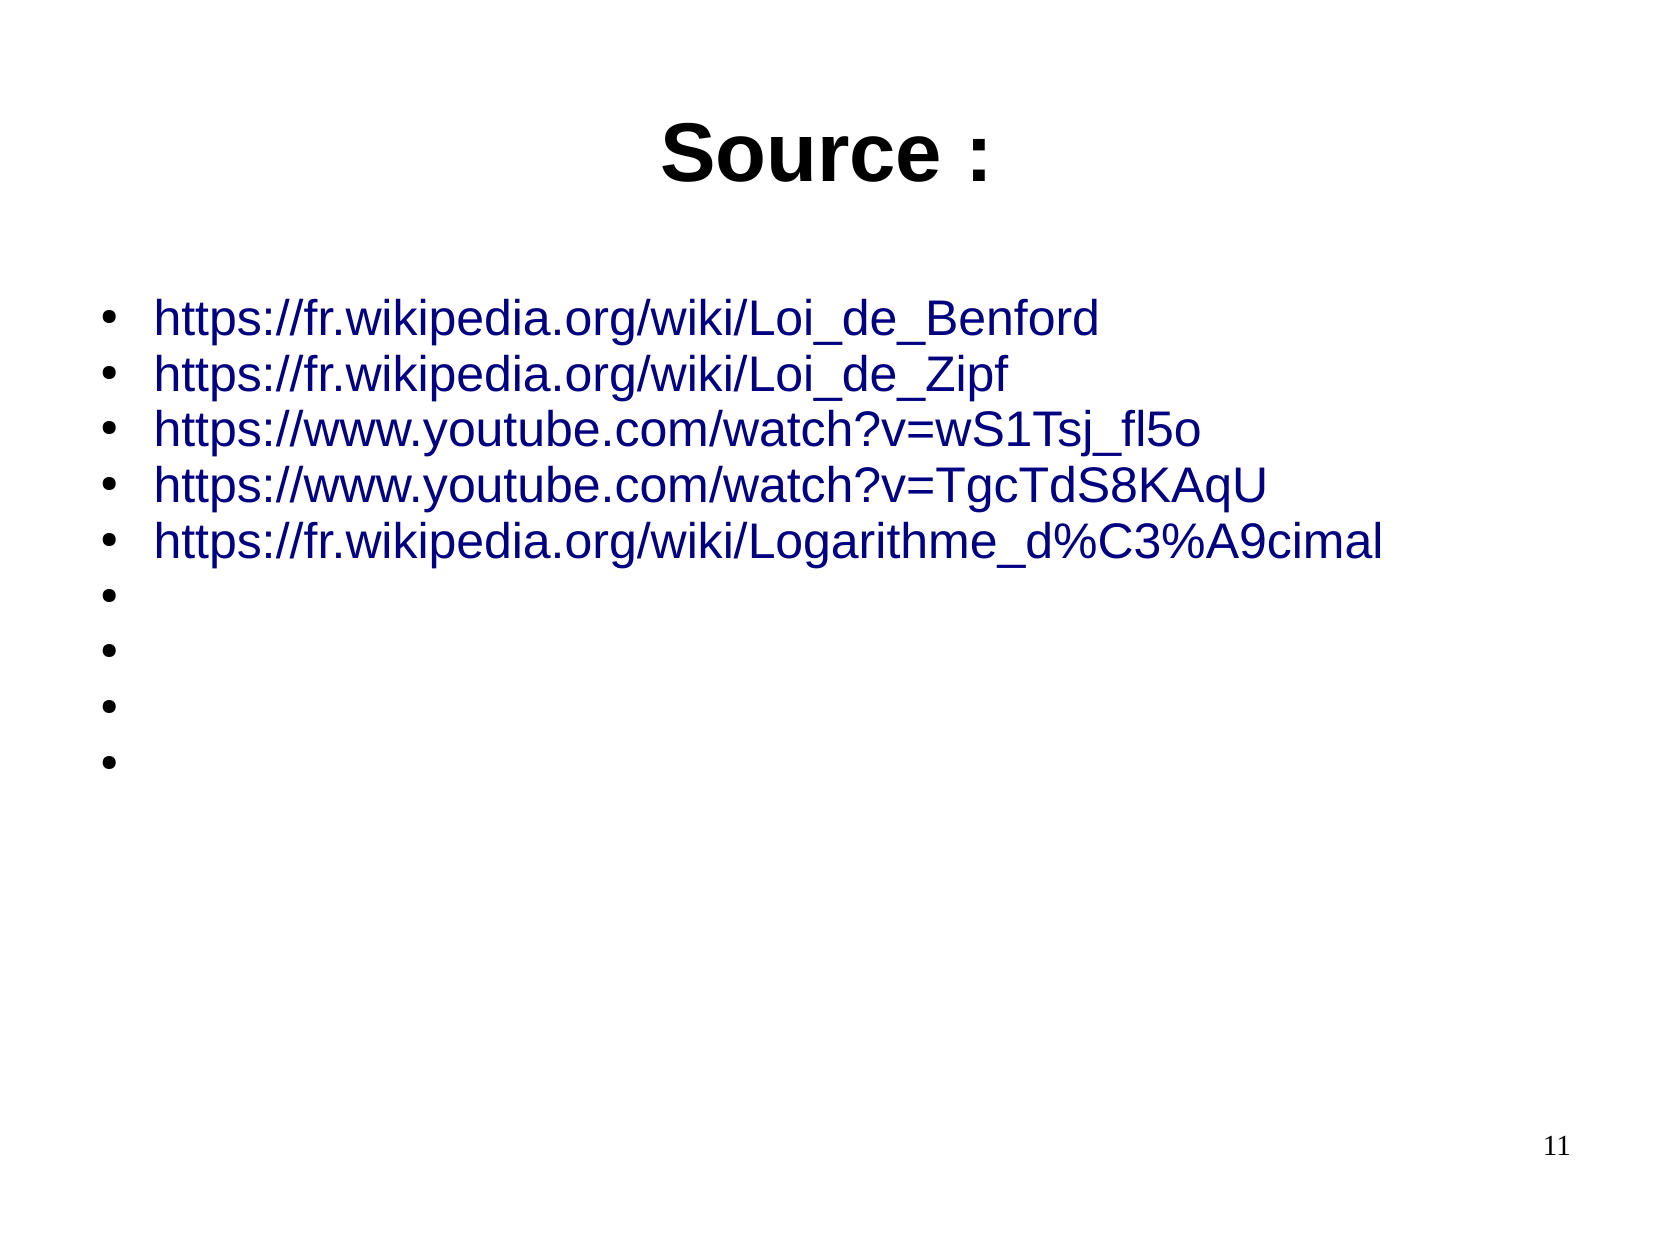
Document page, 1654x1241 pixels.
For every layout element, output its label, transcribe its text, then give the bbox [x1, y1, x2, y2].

title Source : [82, 49, 1571, 257]
list https://fr.wikipedia.org/wiki/Loi_de_Benford https://fr.wikipedia.org/wiki/Loi_de_Zipf https://www.youtube.com/watch?v=wS1Tsj_fl5o https://www.youtube.com/watch?v=TgcTdS8KAqU https://fr.wikipedia.org/wiki/Logarithme_d%C3%A9cimal [82, 290, 1571, 1109]
